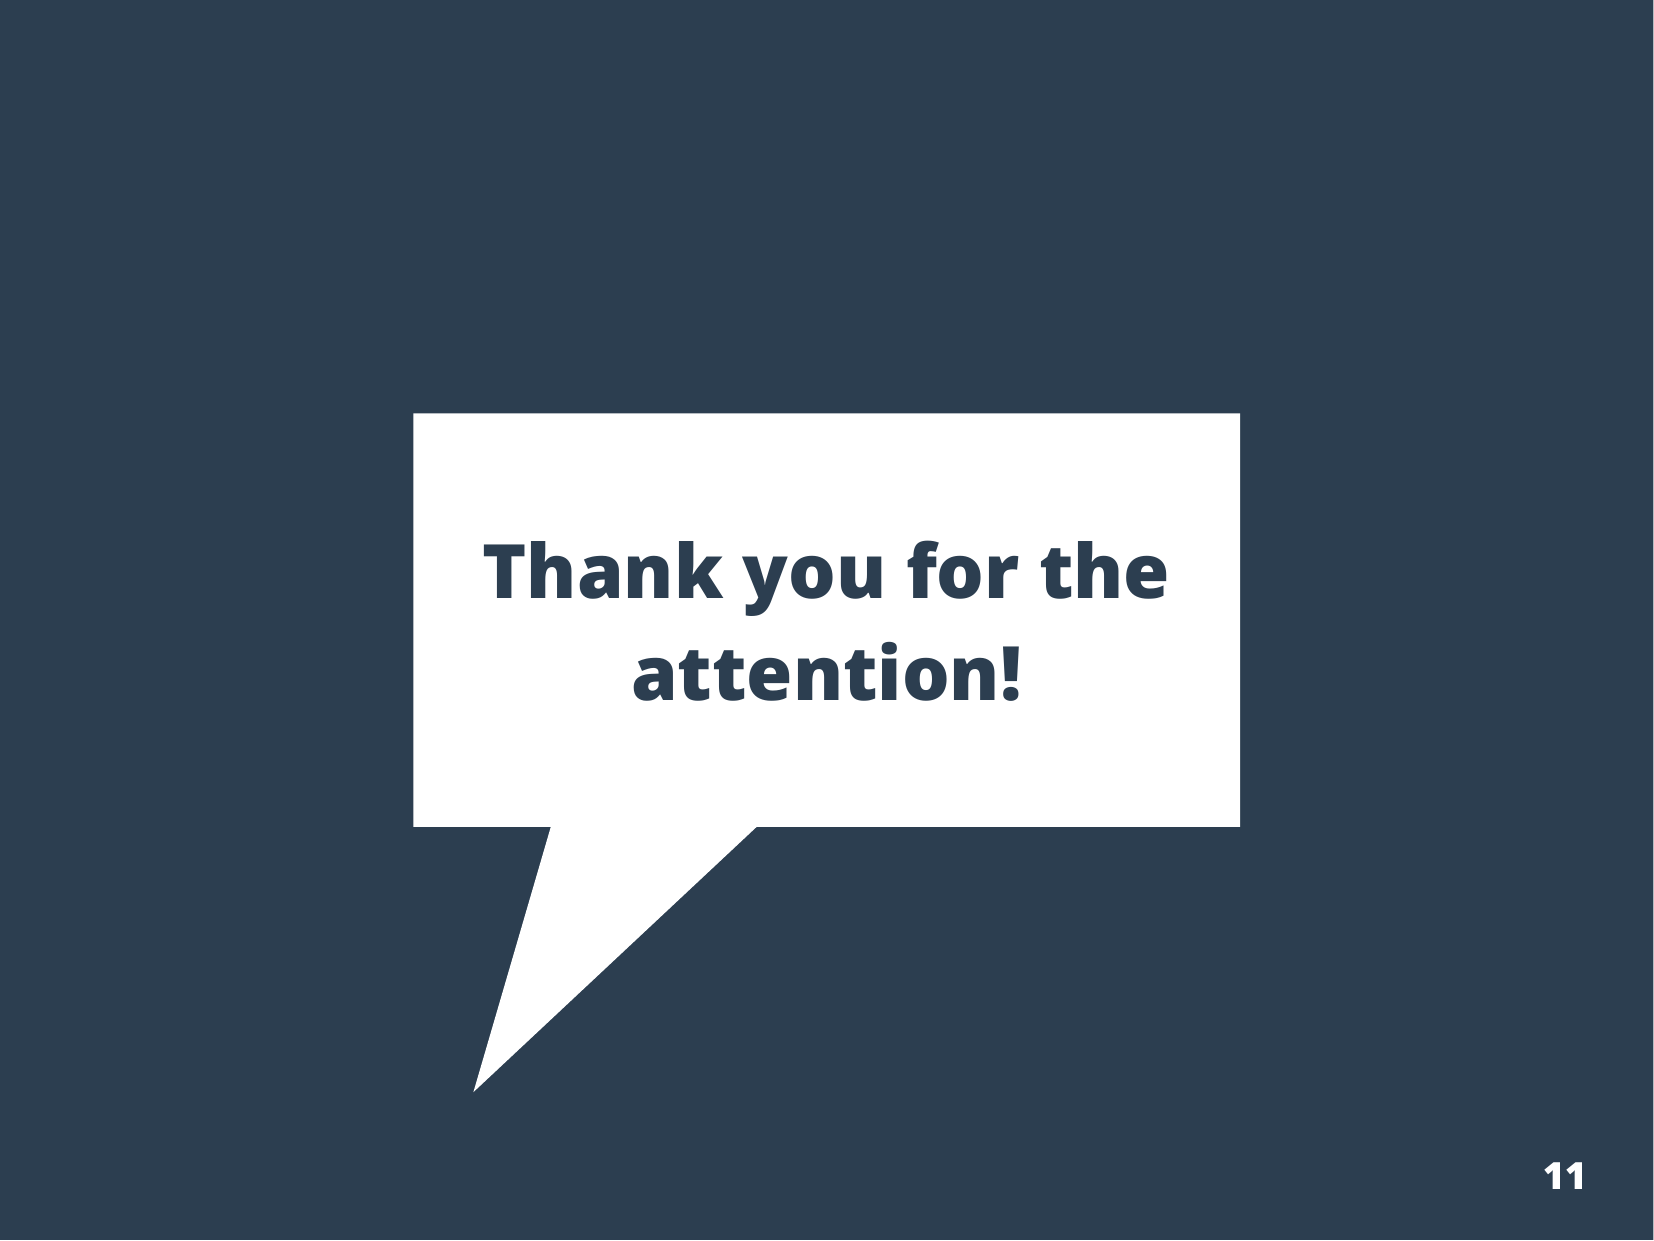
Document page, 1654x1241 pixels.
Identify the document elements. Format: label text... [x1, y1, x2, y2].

title Thank you for the attention! [442, 442, 1211, 798]
